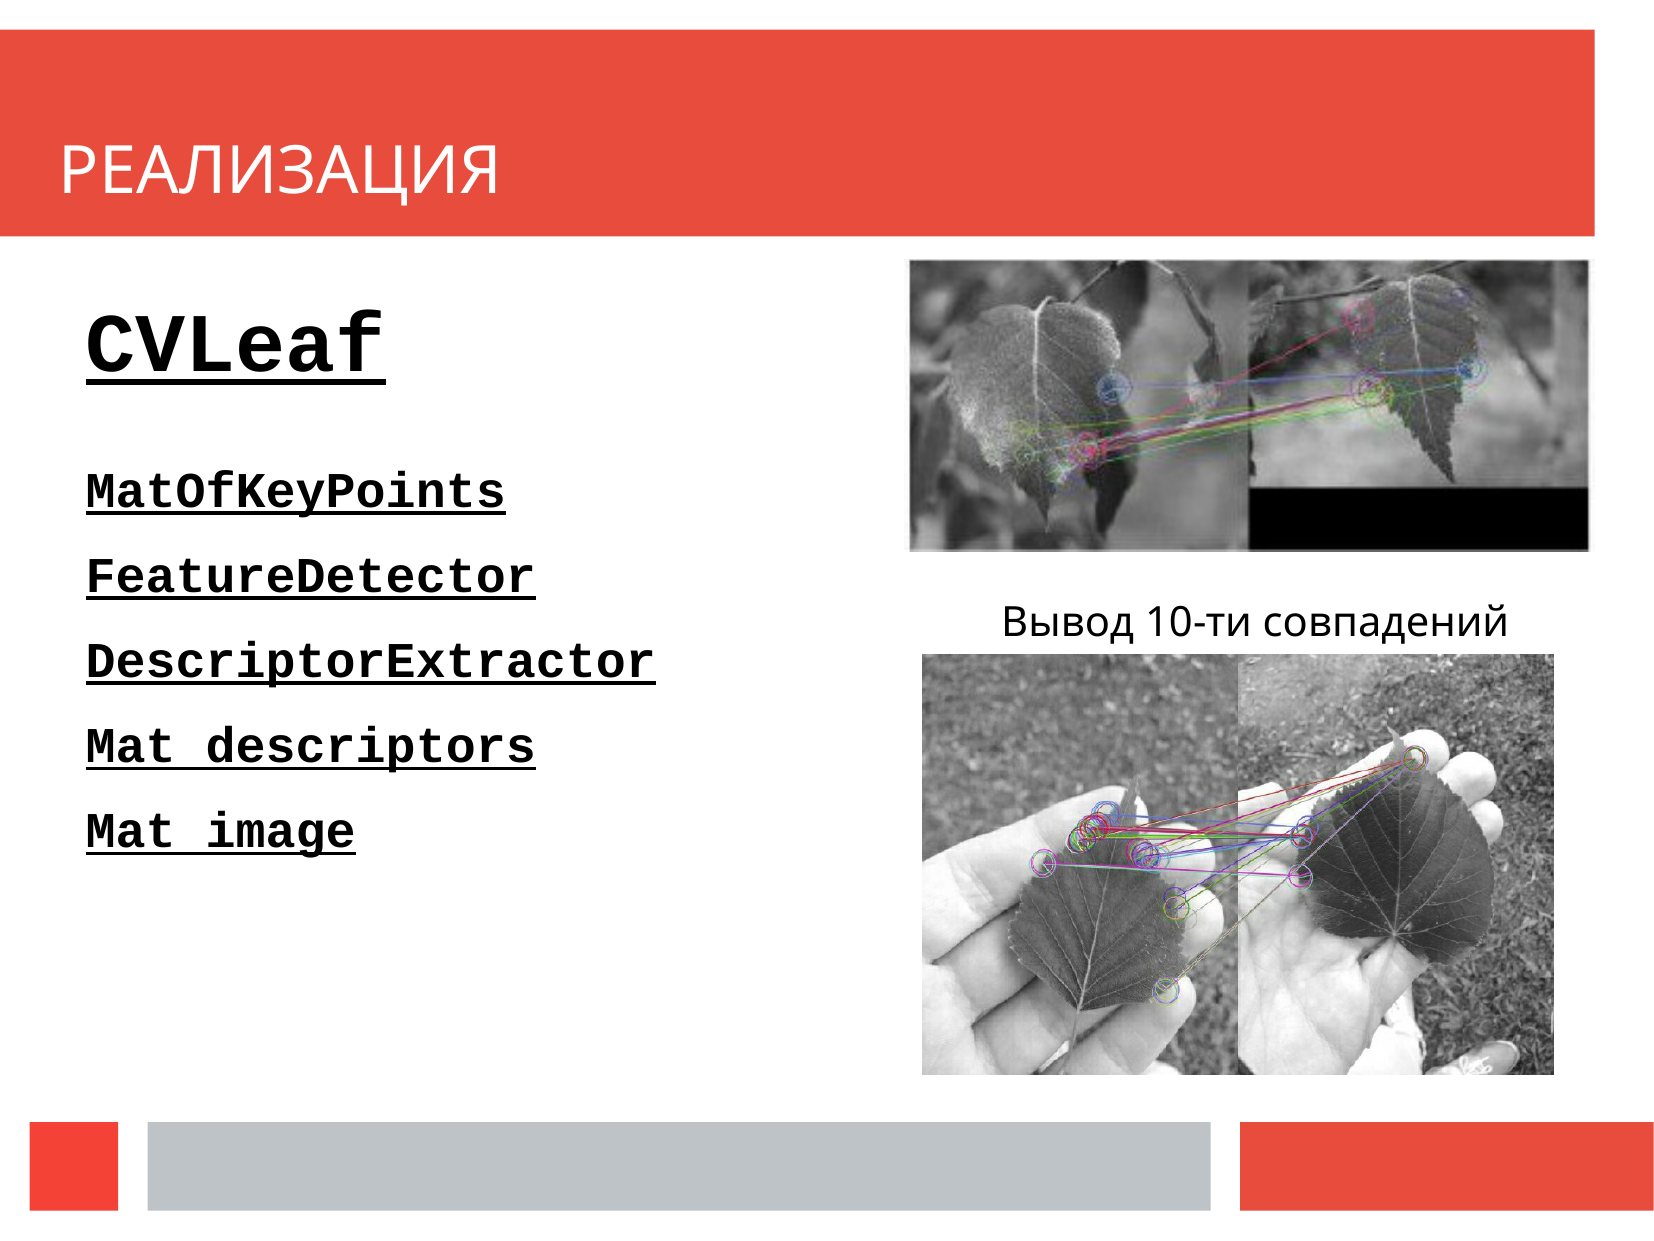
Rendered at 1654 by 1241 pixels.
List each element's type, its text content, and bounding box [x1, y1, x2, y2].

picture [922, 654, 1554, 1075]
picture [904, 259, 1595, 552]
text_box CVLeaf [70, 295, 768, 405]
text_box Вывод 10-ти совпадений [986, 584, 1571, 701]
text_box MatOfKeyPoints FeatureDetector DescriptorExtractor Mat descriptors Mat image [70, 443, 674, 856]
title РЕАЛИЗАЦИЯ [59, 59, 1595, 207]
